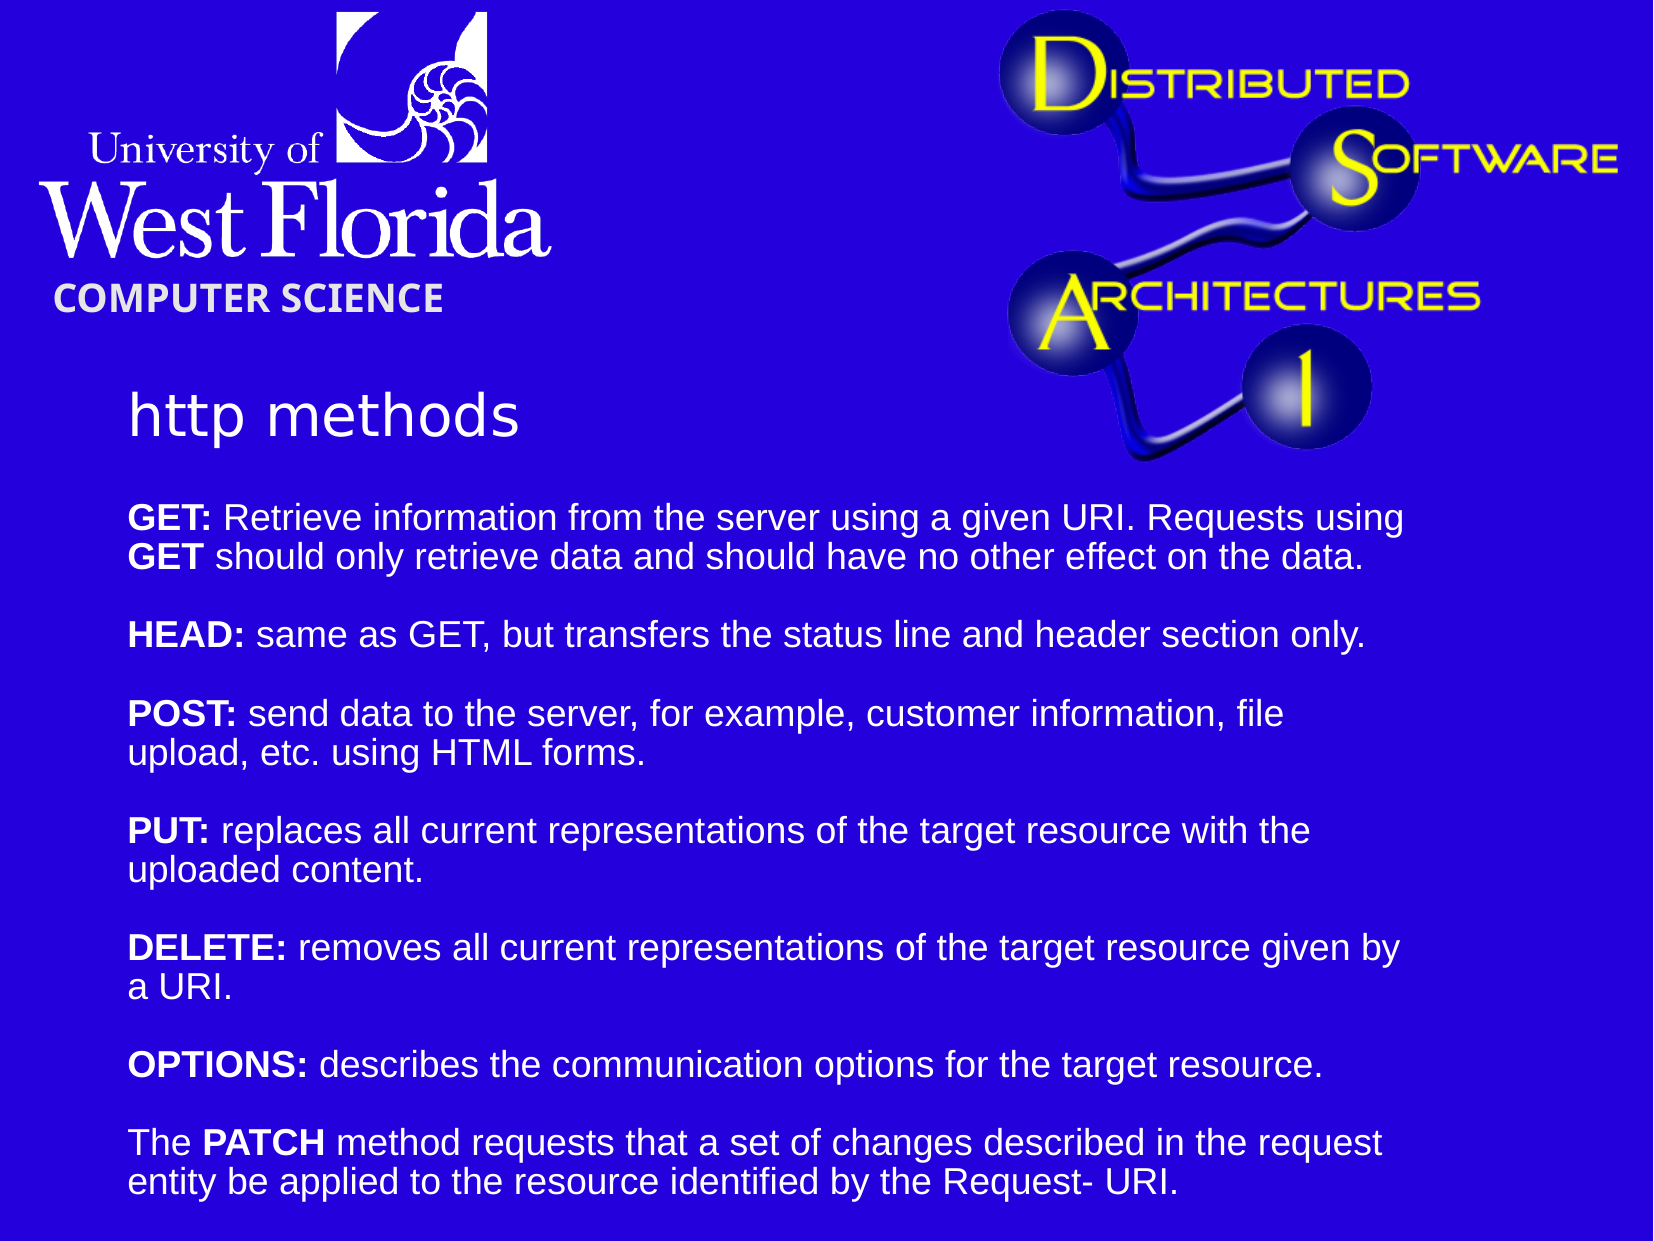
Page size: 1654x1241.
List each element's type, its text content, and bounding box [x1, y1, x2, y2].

text_box COMPUTER SCIENCE [37, 262, 563, 325]
text_box http methods GET: Retrieve information from the server using a given URI. Requests using GET should only retrieve data and should have no other effect on the data. HEAD: same as GET, but transfers the status line and header section only. POST: send data to the server, for example, customer information, file upload, etc. using HTML forms. PUT: replaces all current representations of the target resource with the uploaded content. DELETE: removes all current representations of the target resource given by a URI. OPTIONS: describes the communication options for the target resource. The PATCH method requests that a set of changes described in the request entity be applied to the resource identified by the Request- URI. [112, 375, 1426, 1241]
picture [910, 0, 1653, 506]
picture [37, 0, 559, 262]
